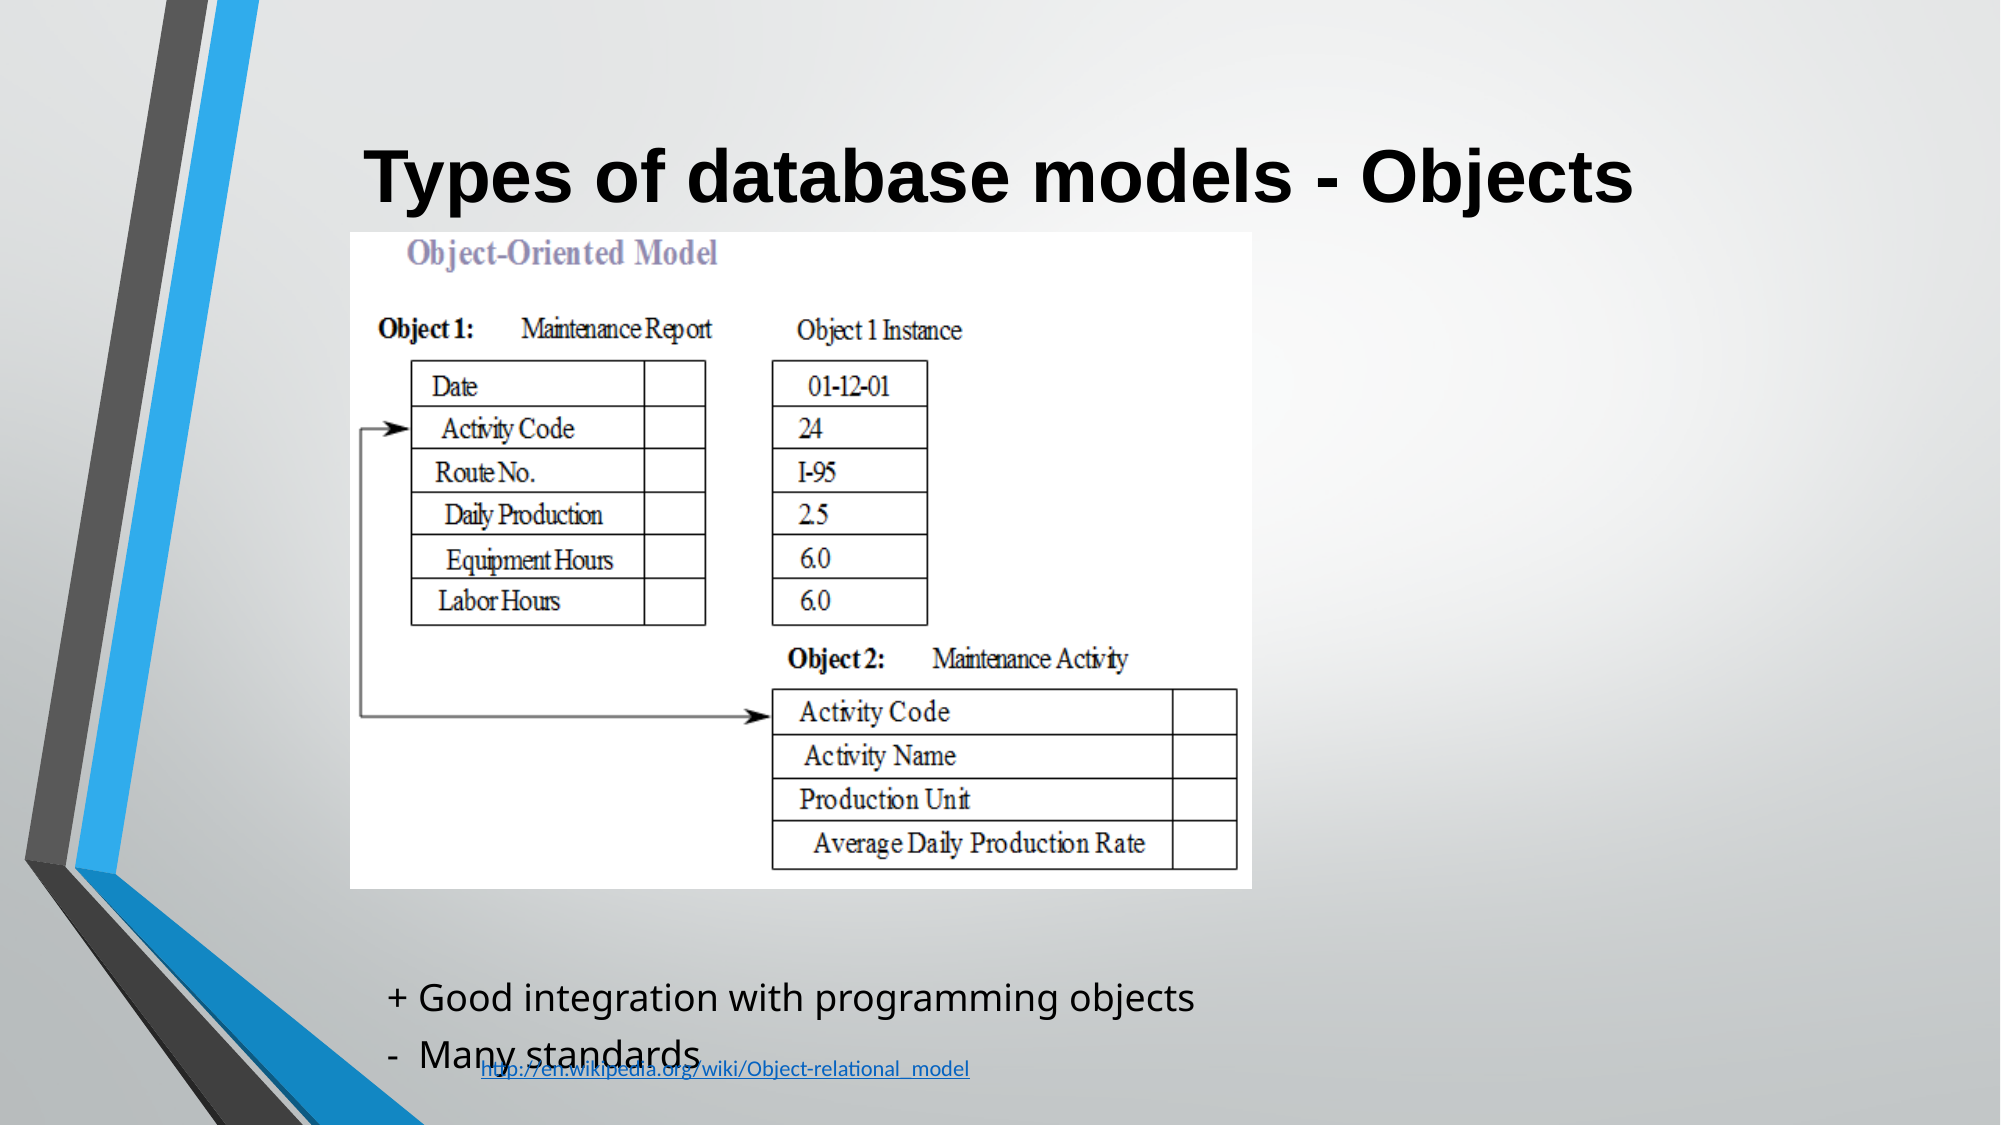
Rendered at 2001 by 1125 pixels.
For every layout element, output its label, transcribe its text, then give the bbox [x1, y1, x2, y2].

text_box http://en.wikipedia.org/wiki/Object-relational_model [465, 1038, 1066, 1114]
title Types of database models - Objects [324, 45, 1675, 233]
picture [350, 232, 1252, 889]
list + Good integration with programming objects - Many standards [324, 958, 1675, 1104]
